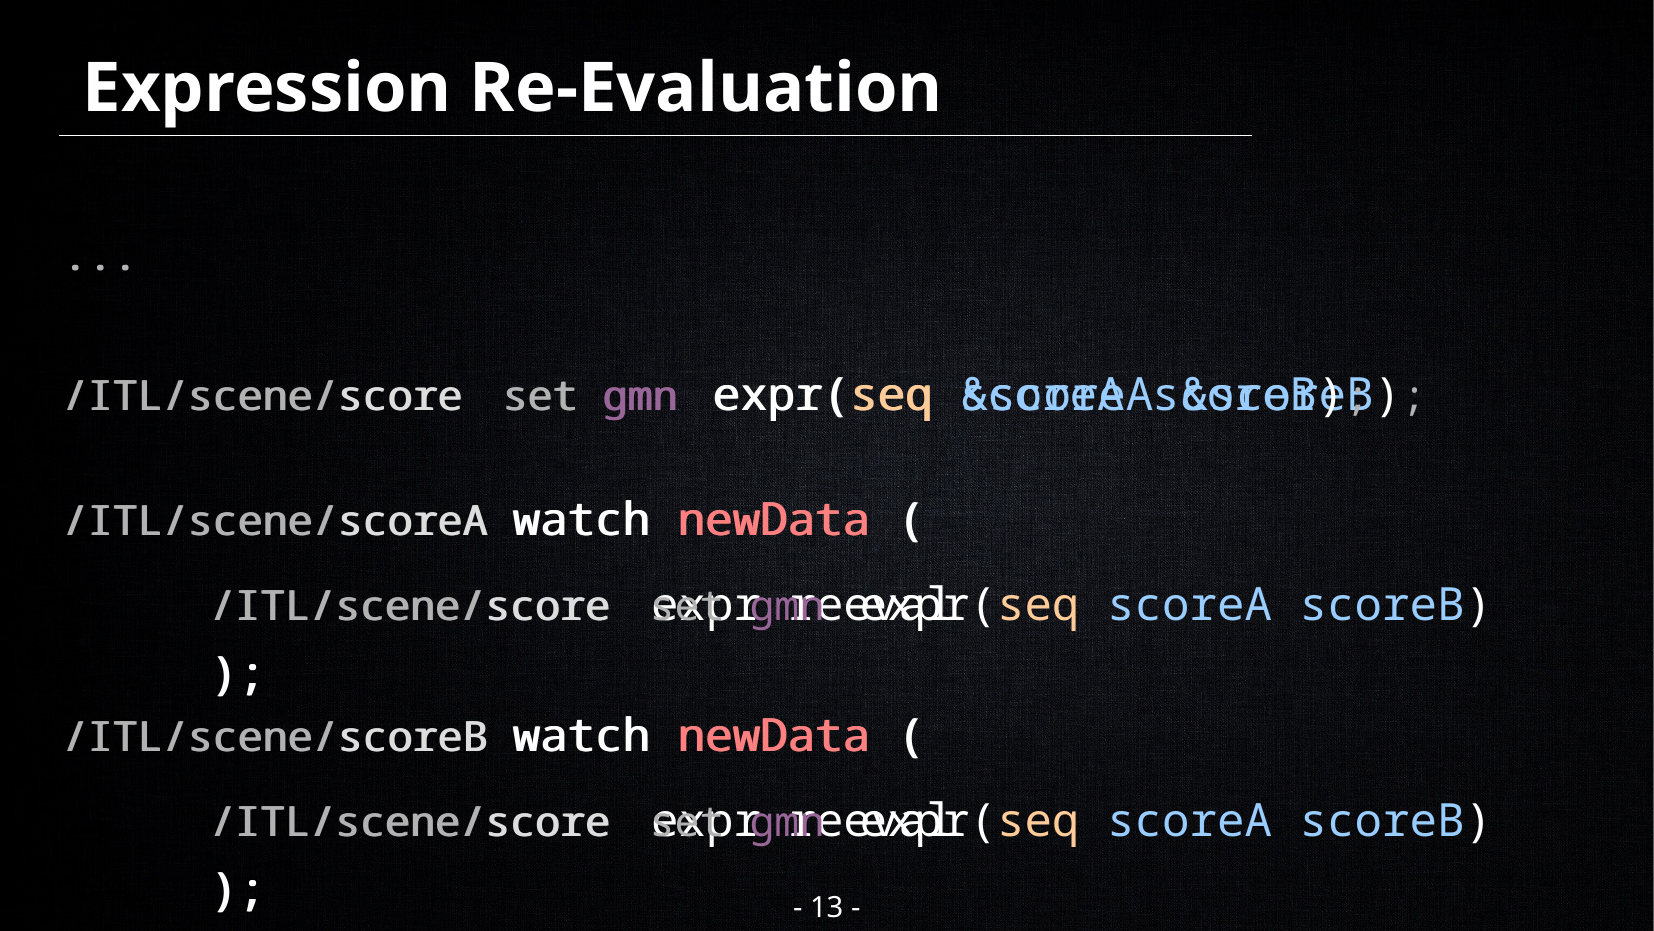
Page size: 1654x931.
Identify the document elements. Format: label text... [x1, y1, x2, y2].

text_box ... /ITL/scene/score set gmn expr(seq scoreA scoreB); /ITL/scene/scoreA watch newData ( /ITL/scene/score set gmn expr(seq scoreA scoreB) ); /ITL/scene/scoreB watch newData ( /ITL/scene/score set gmn expr(seq scoreA scoreB) ); [47, 217, 1595, 742]
picture [0, 0, 1654, 931]
title Expression Re-Evaluation [82, 7, 1571, 163]
